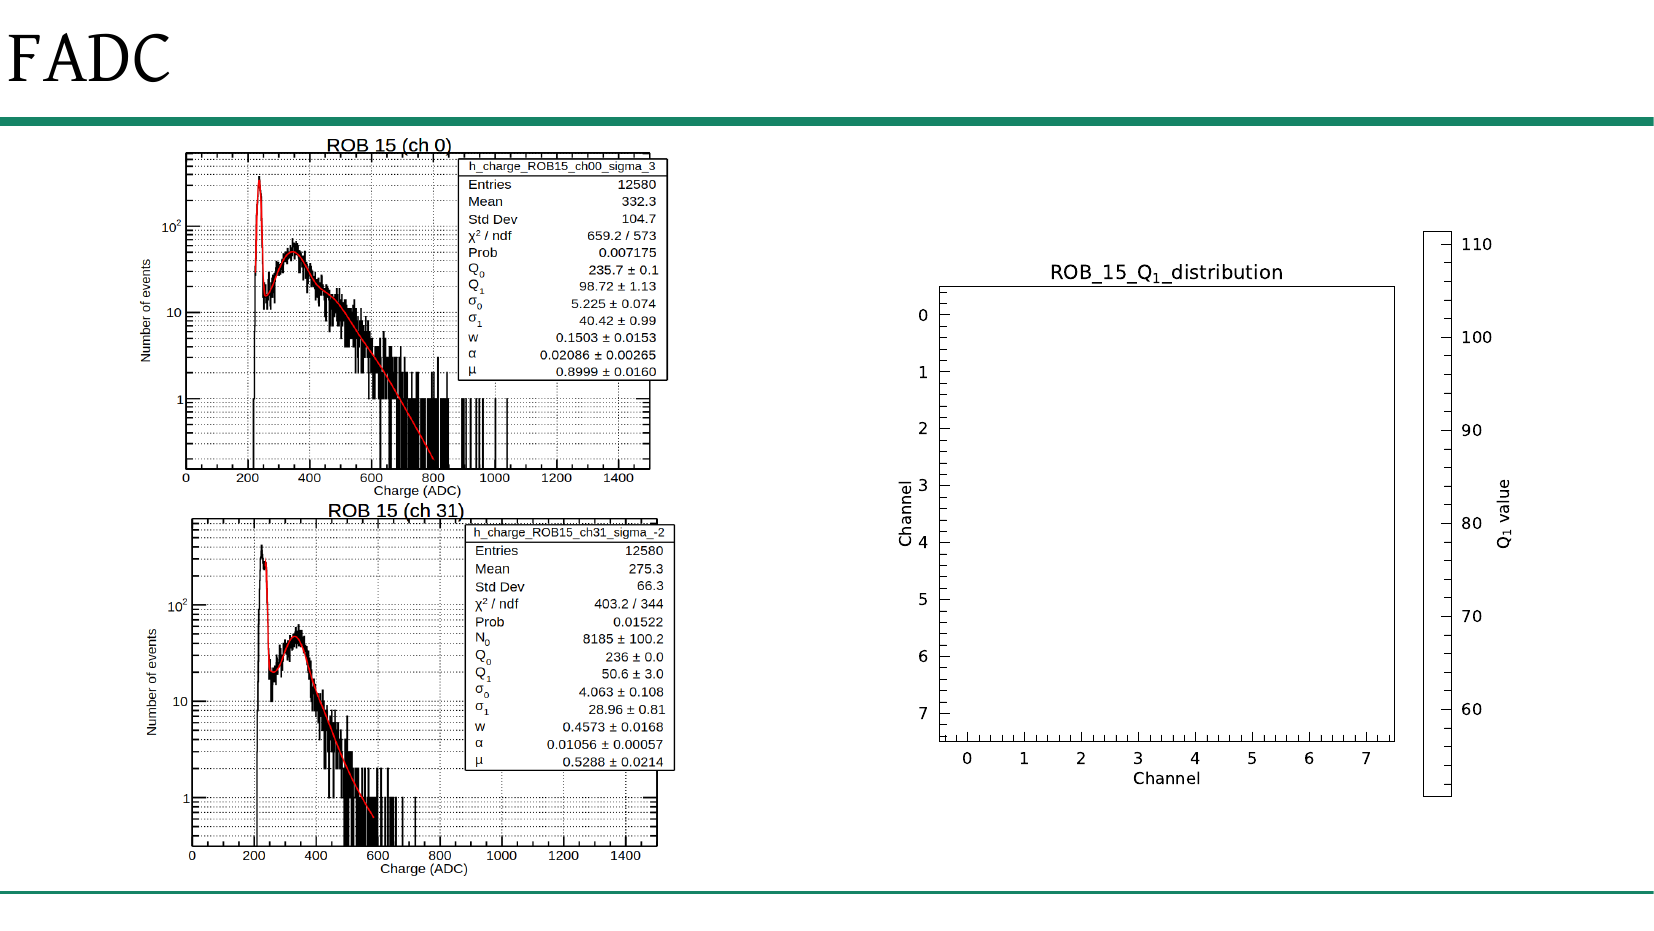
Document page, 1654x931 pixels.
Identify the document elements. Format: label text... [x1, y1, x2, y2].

title FADC [7, 6, 1637, 112]
picture [113, 135, 682, 886]
picture [847, 143, 1583, 878]
